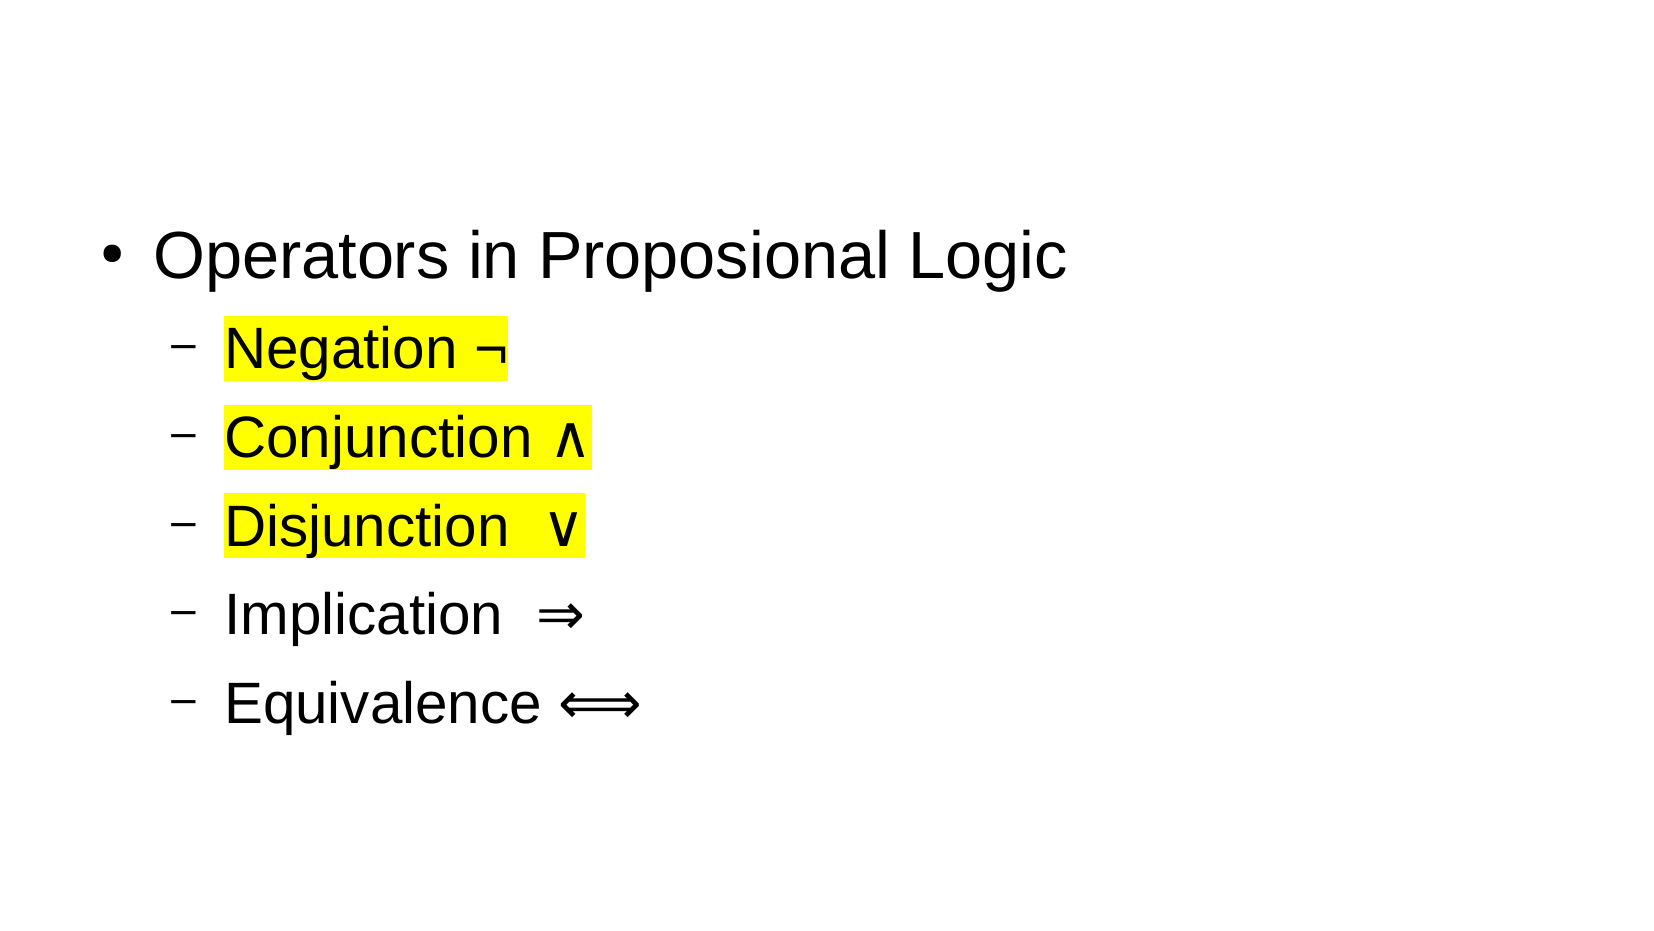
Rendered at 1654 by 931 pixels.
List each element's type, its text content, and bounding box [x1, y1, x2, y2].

list Operators in Proposional Logic Negation ¬ Conjunction ∧ Disjunction ∨ Implication ⇒ Equivalence ⟺ [82, 217, 1571, 758]
